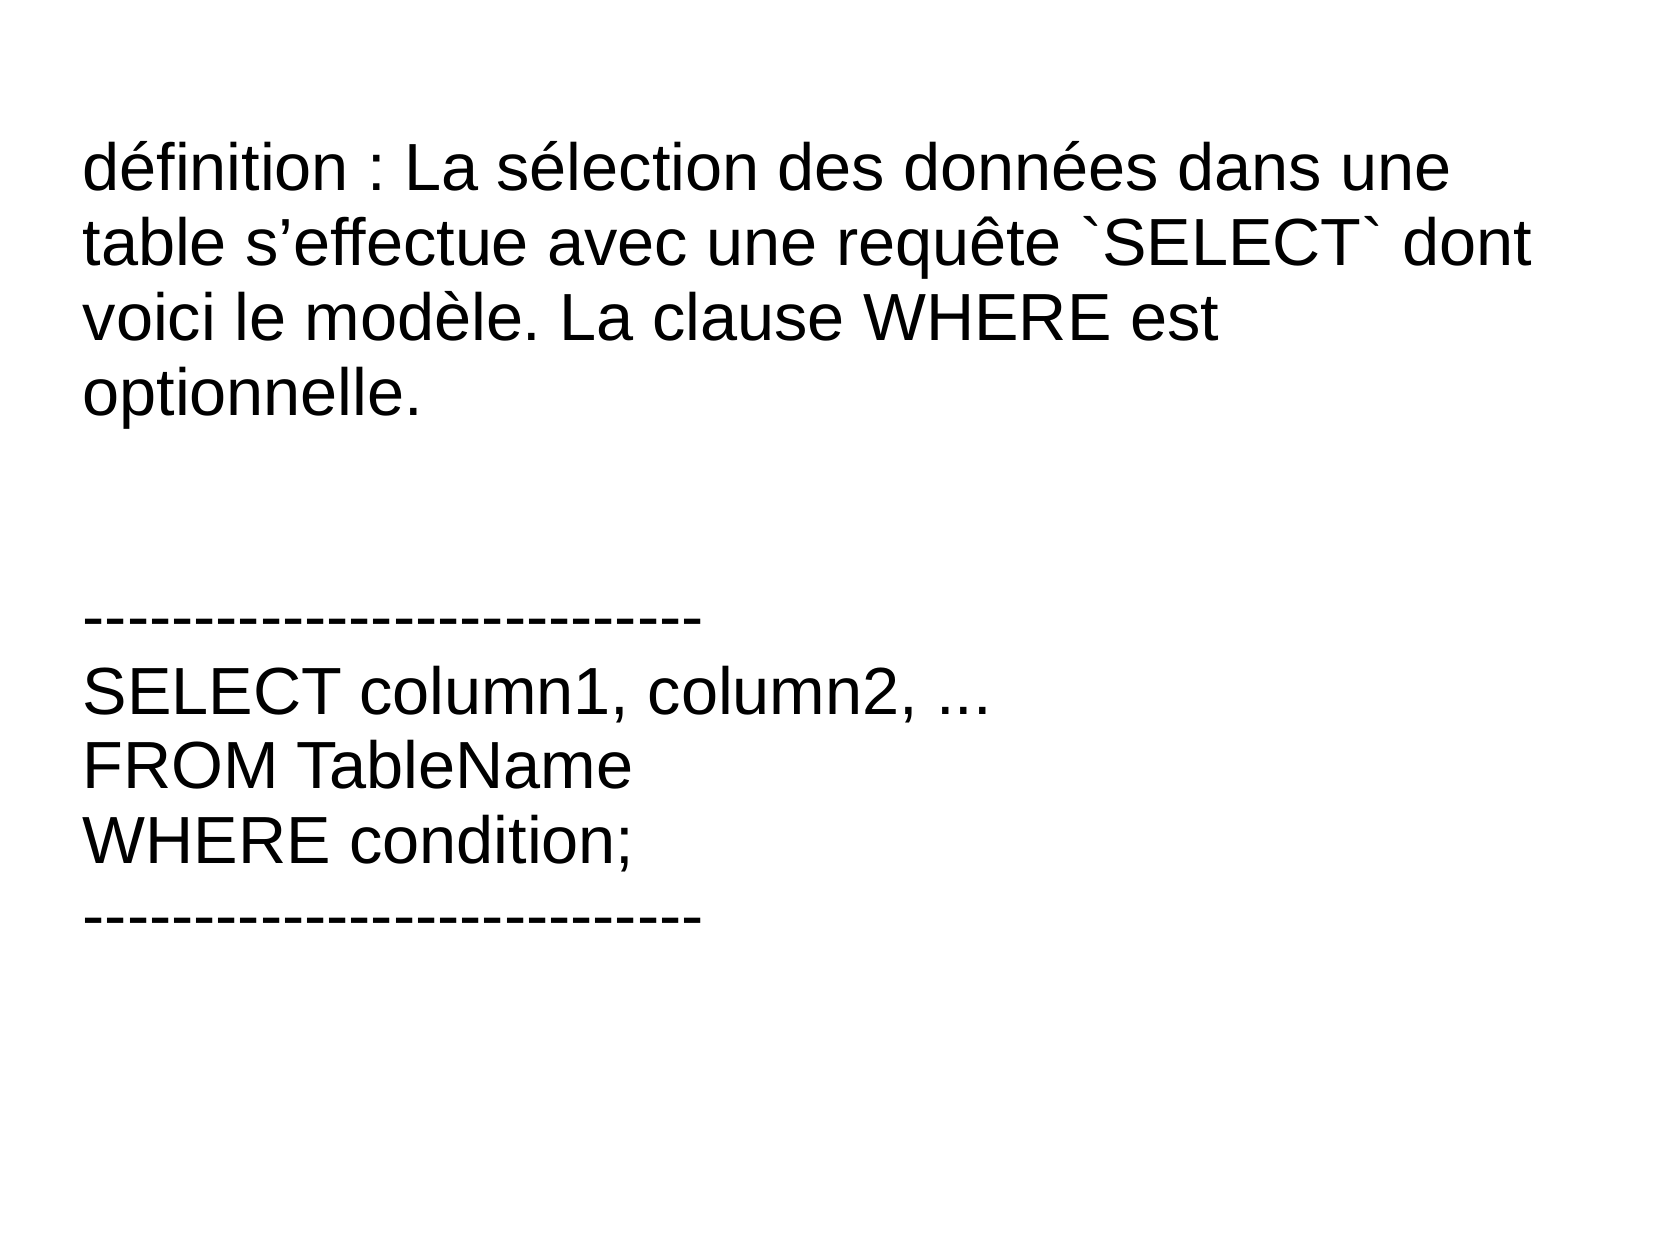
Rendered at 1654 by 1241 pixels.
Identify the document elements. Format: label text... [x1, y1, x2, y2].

subtitle définition : La sélection des données dans une table s’effectue avec une requête `SELECT` dont voici le modèle. La clause WHERE est optionnelle. ---------------------------- SELECT column1, column2, ... FROM TableName WHERE condition; ---------------------------- [82, 49, 1571, 1109]
